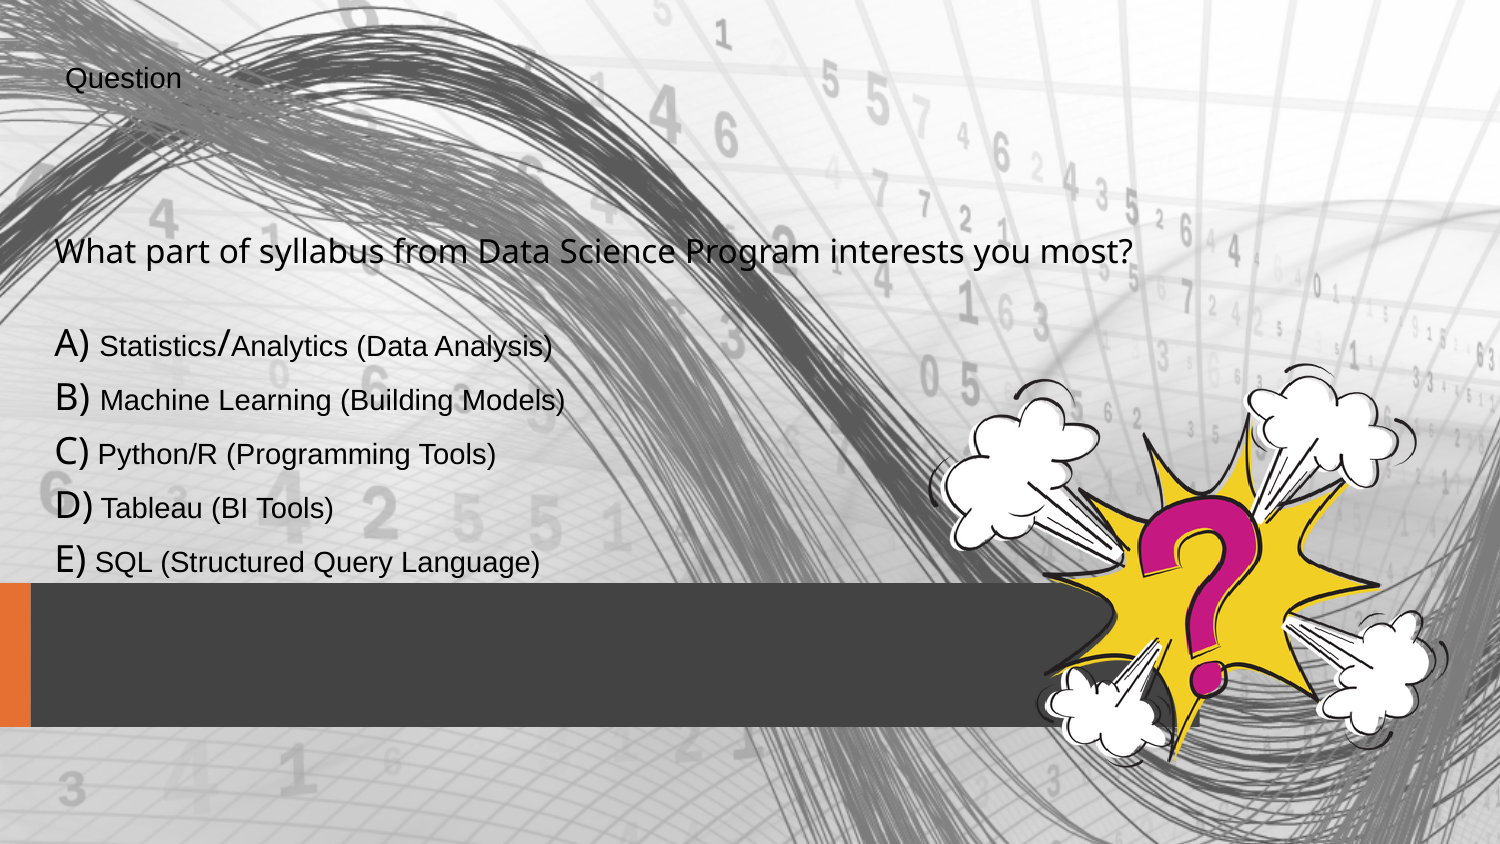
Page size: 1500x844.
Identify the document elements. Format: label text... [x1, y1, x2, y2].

text_box What part of syllabus from Data Science Program interests you most? A) Statistics/Analytics (Data Analysis) B) Machine Learning (Building Models) C) Python/R (Programming Tools) D) Tableau (BI Tools) E) SQL (Structured Query Language) [39, 134, 1351, 750]
title Question [50, 27, 1401, 126]
picture [0, 0, 1500, 844]
